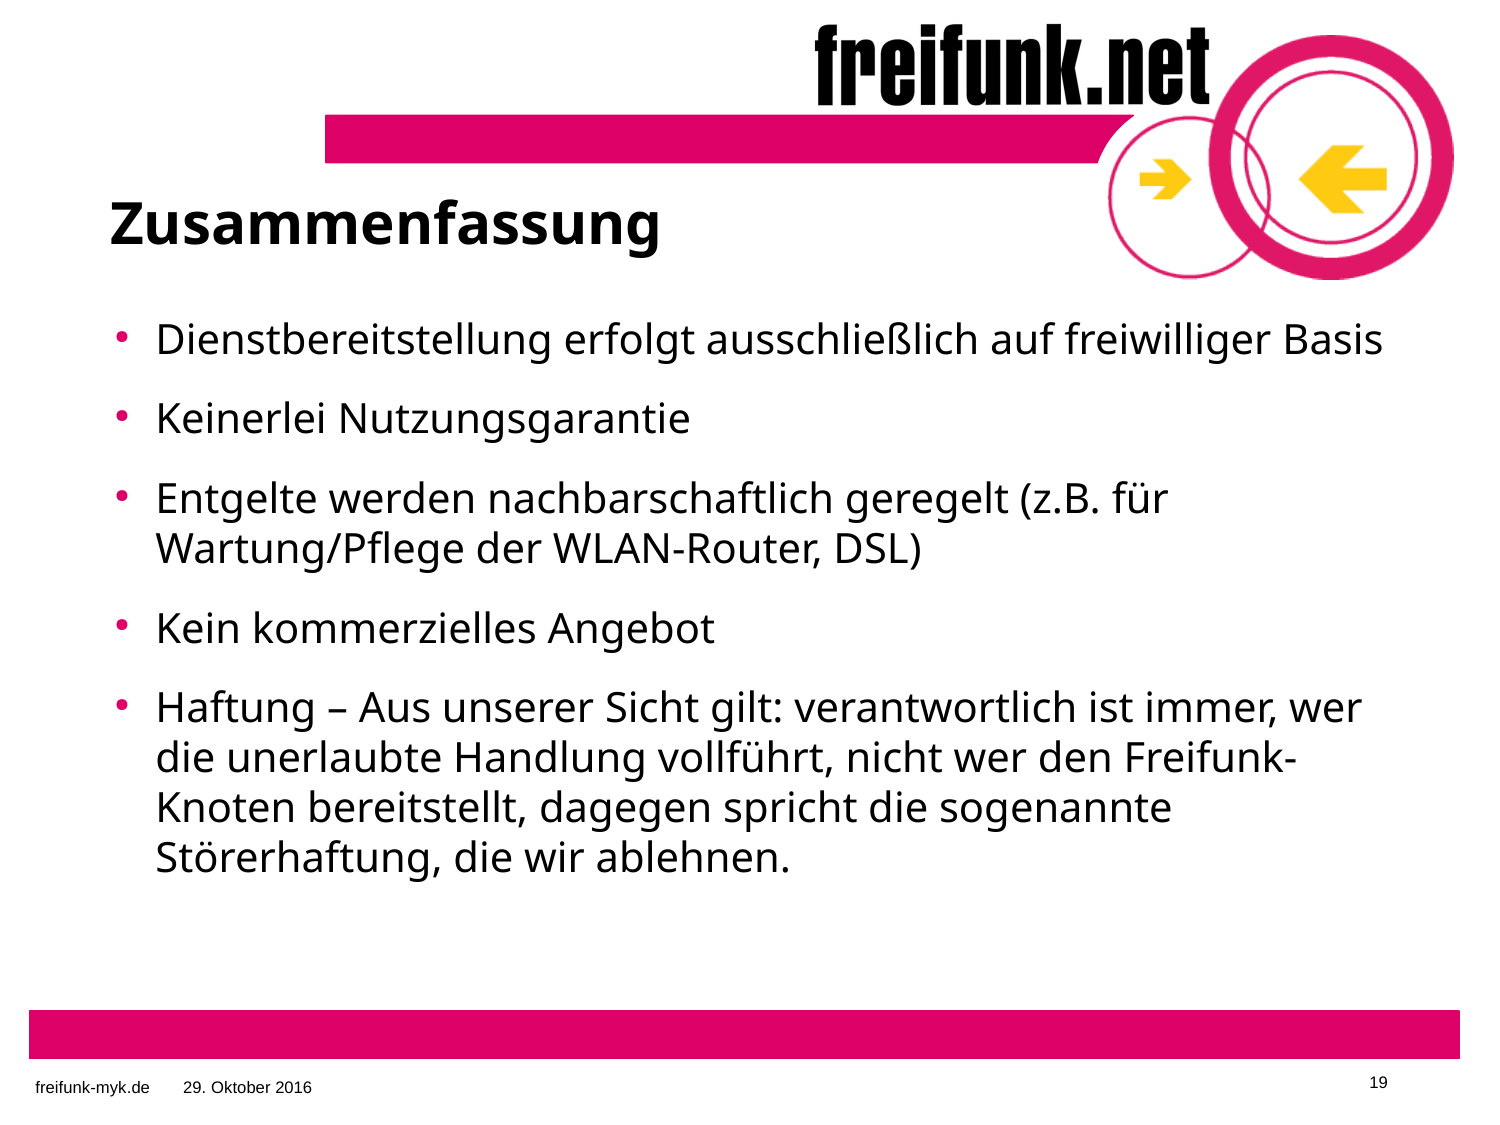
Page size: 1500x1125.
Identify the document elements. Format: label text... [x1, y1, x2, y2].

title Zusammenfassung [110, 160, 1093, 282]
list Dienstbereitstellung erfolgt ausschließlich auf freiwilliger Basis Keinerlei Nutzungsgarantie Entgelte werden nachbarschaftlich geregelt (z.B. für Wartung/Pflege der WLAN-Router, DSL) Kein kommerzielles Angebot Haftung – Aus unserer Sicht gilt: verantwortlich ist immer, wer die unerlaubte Handlung vollführt, nicht wer den Freifunk-Knoten bereitstellt, dagegen spricht die sogenannte Störerhaftung, die wir ablehnen. [110, 312, 1392, 1000]
picture [816, 24, 1454, 280]
